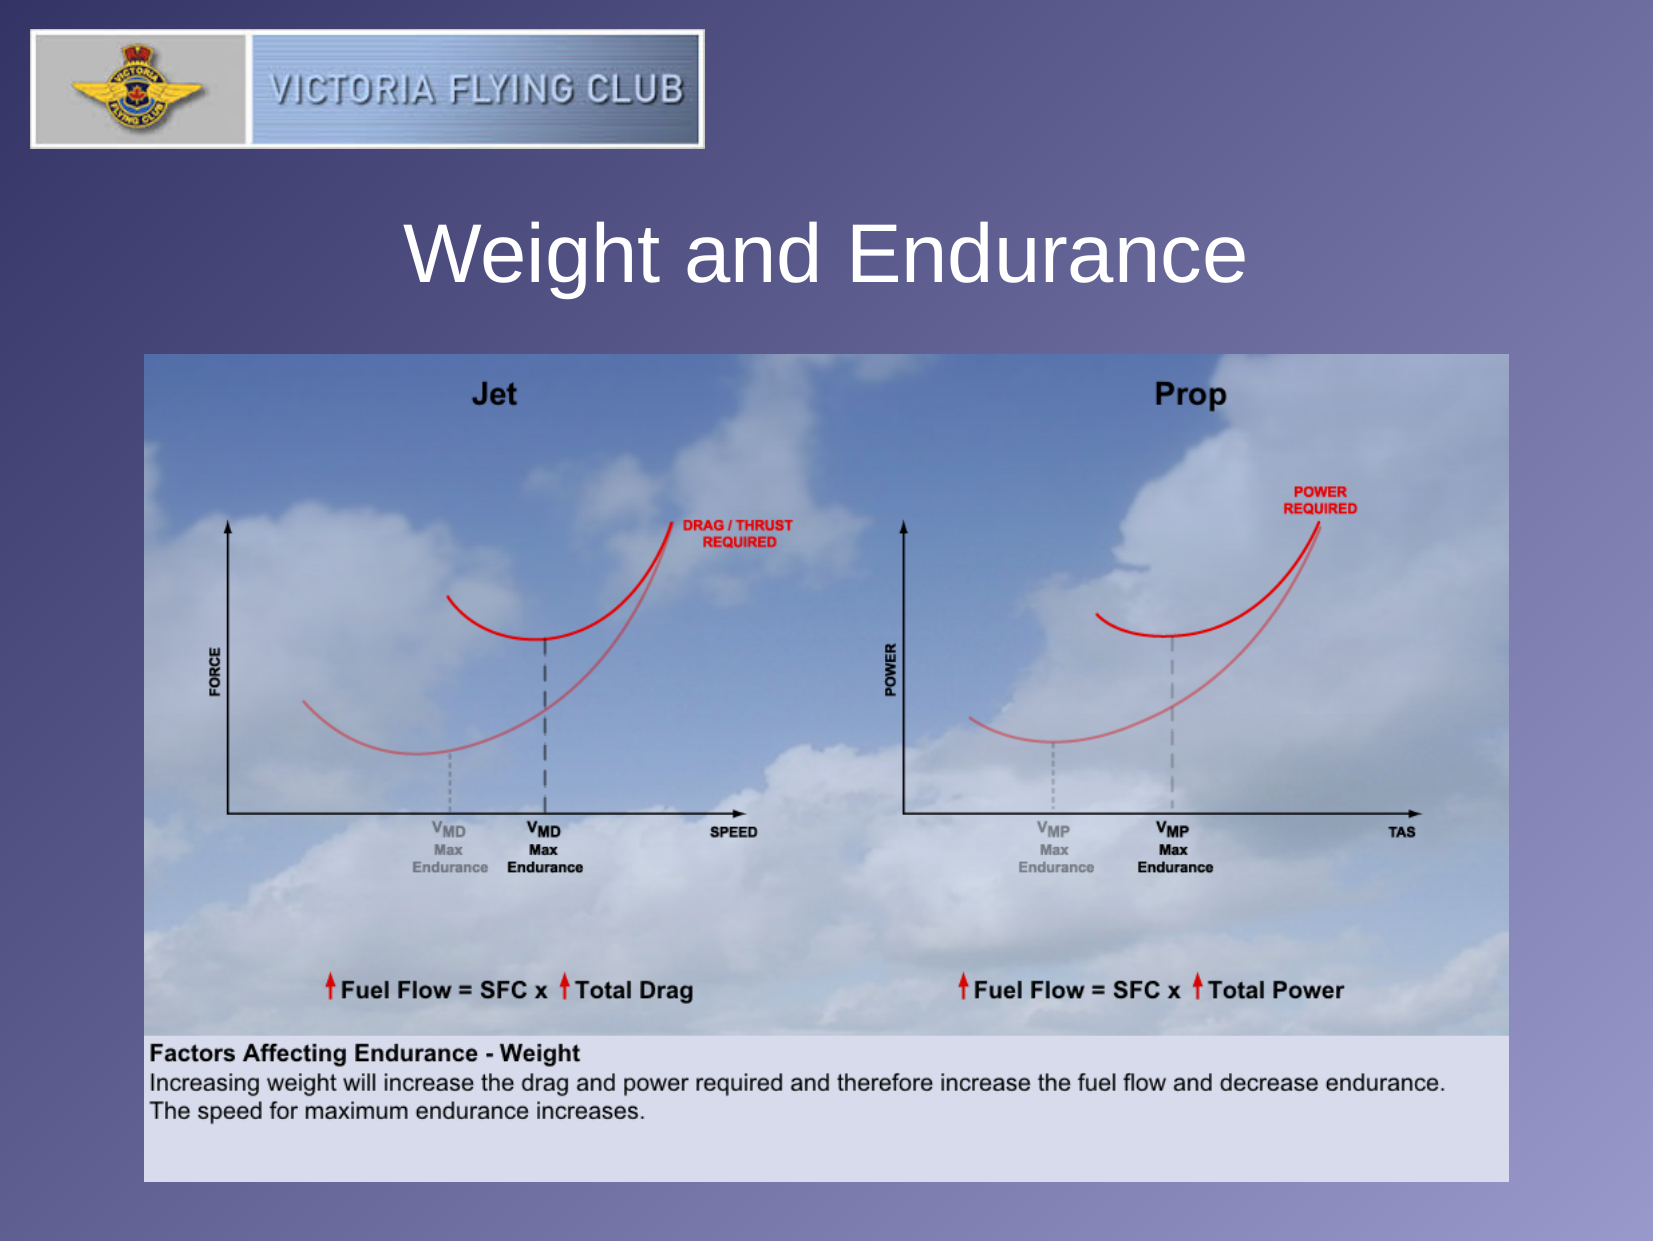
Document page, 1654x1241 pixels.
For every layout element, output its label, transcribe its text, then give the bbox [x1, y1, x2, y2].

title Weight and Endurance [82, 150, 1571, 358]
picture [144, 354, 1509, 1182]
picture [30, 29, 705, 149]
